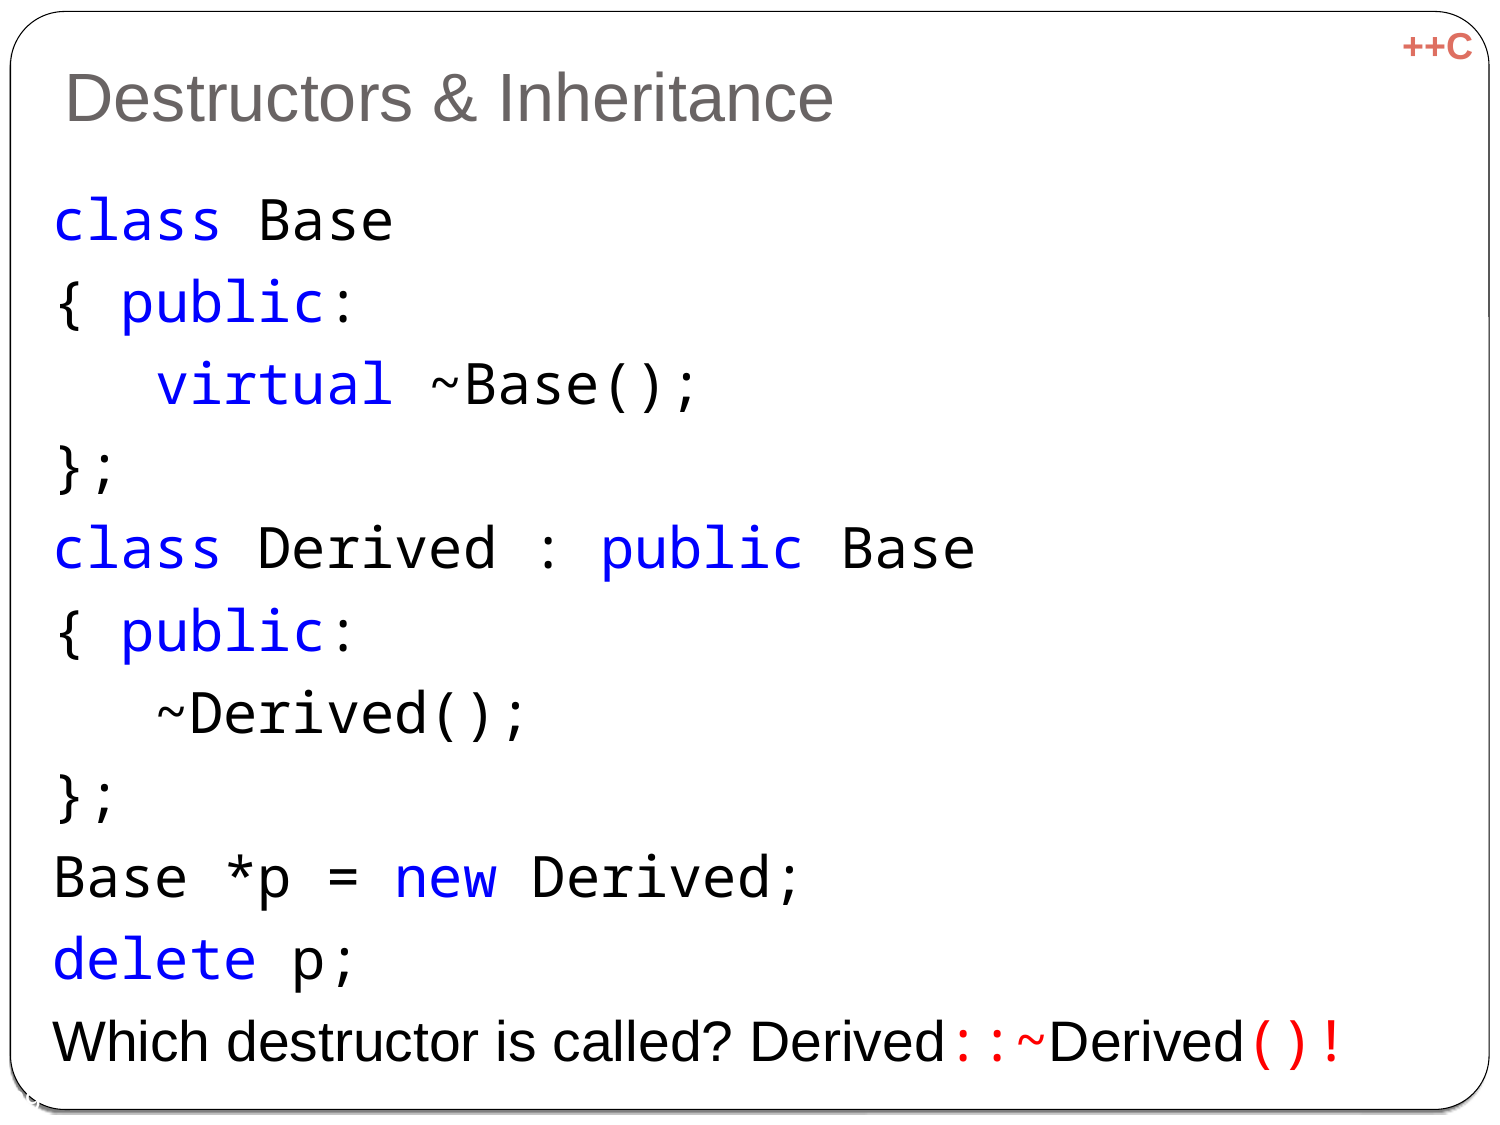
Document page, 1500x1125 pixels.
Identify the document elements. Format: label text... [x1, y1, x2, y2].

list class Base { public: virtual ~Base(); }; class Derived : public Base { public: ~Derived(); }; Base *p = new Derived; delete p; Which destructor is called? Derived::~Derived()! [37, 162, 1463, 1088]
title Destructors & Inheritance [50, 45, 1450, 150]
slide_number <number> [0, 1074, 50, 1125]
